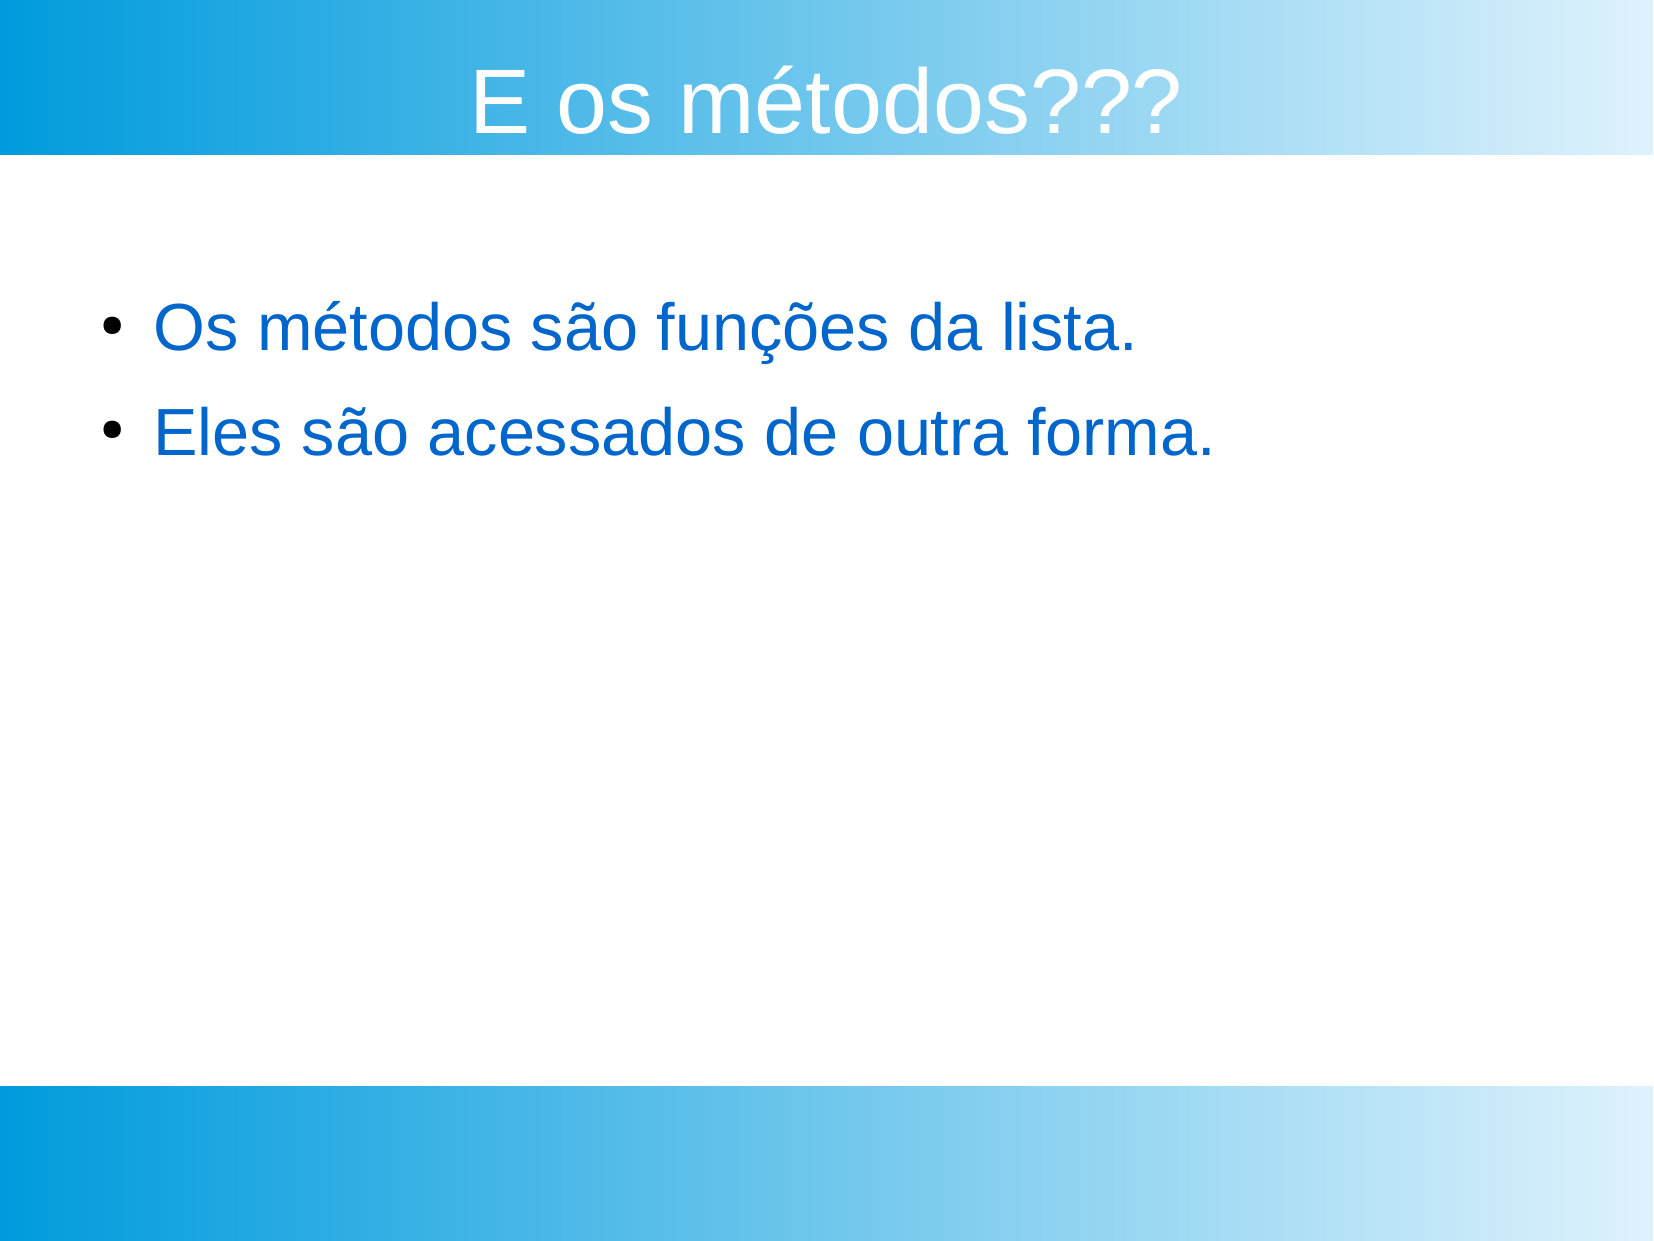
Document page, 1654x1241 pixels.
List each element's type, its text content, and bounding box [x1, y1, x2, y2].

title E os métodos??? [82, 49, 1571, 155]
list Os métodos são funções da lista. Eles são acessados de outra forma. [82, 290, 1571, 1010]
